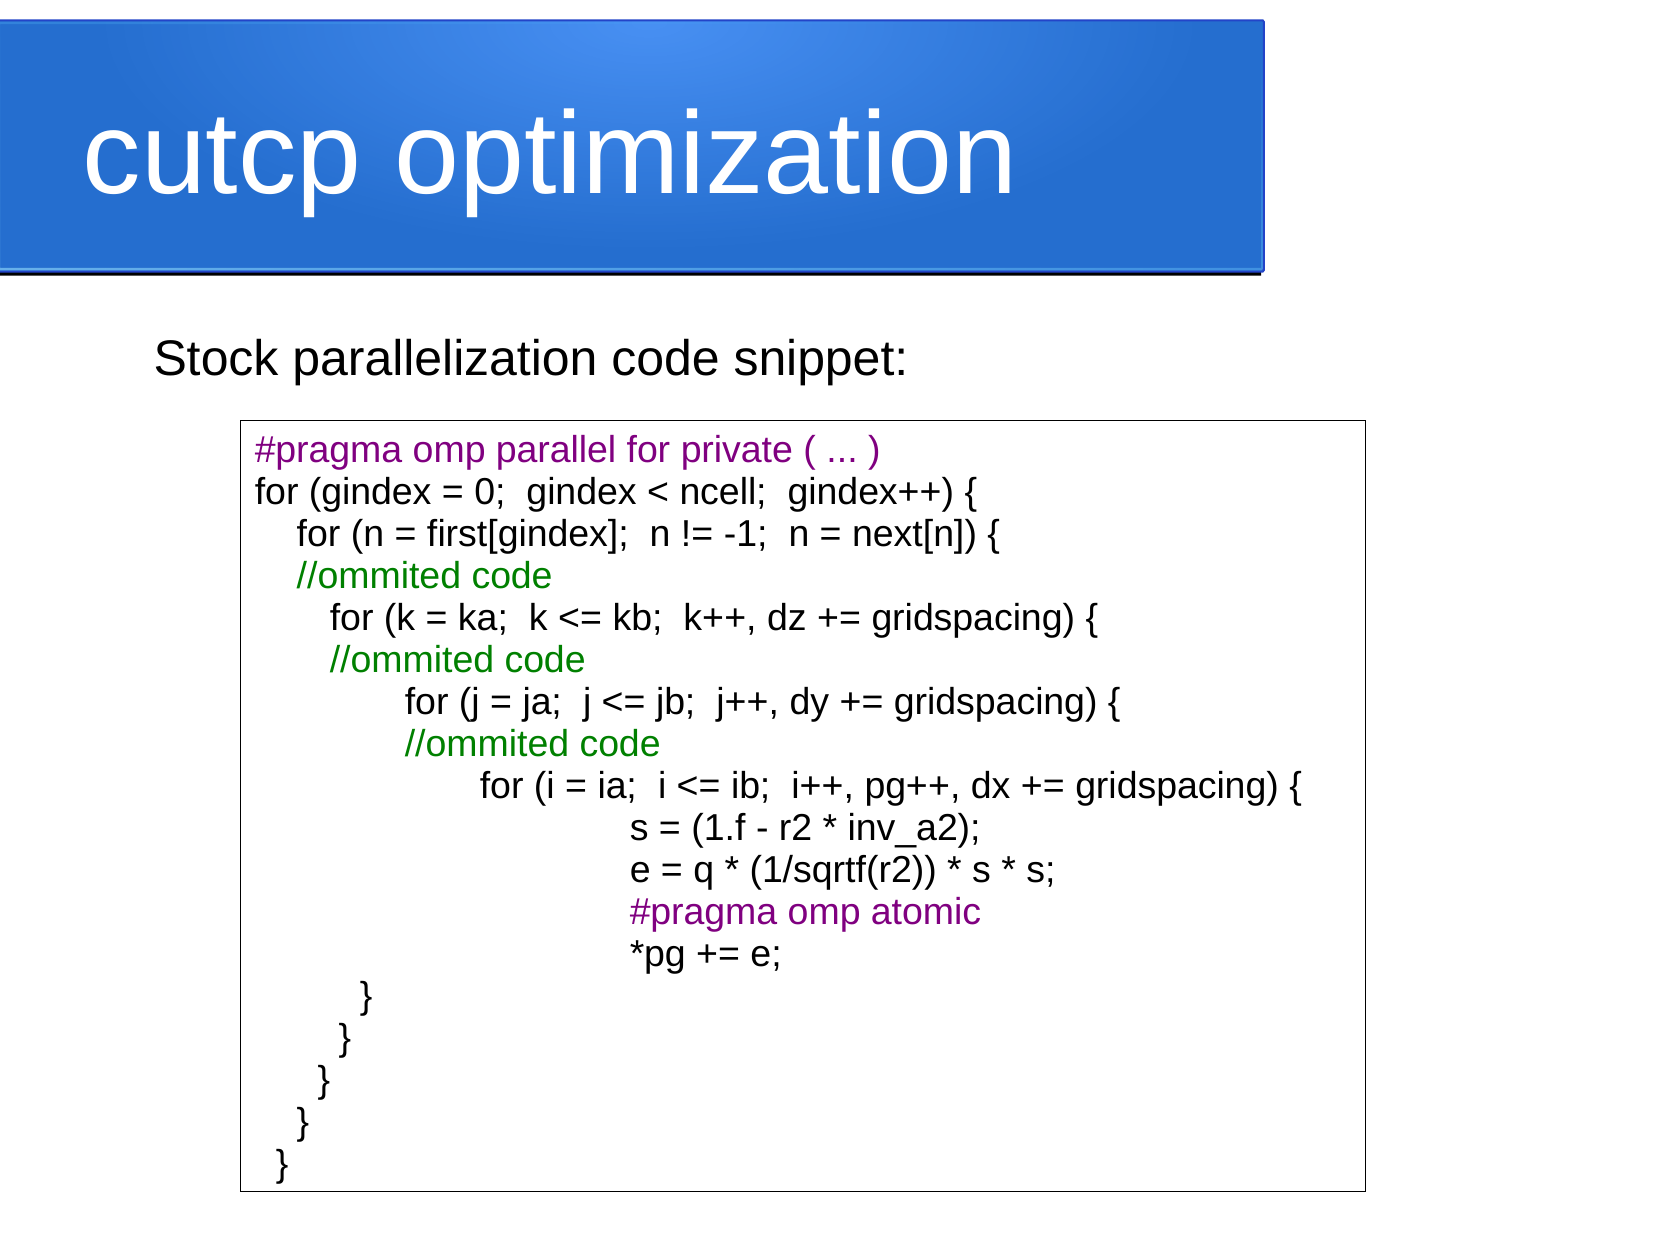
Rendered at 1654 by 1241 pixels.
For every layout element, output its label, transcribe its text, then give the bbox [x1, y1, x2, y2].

title cutcp optimization [82, 49, 1250, 257]
text_box #pragma omp parallel for private ( ... ) for (gindex = 0; gindex < ncell; gindex++) { for (n = first[gindex]; n != -1; n = next[n]) { //ommited code for (k = ka; k <= kb; k++, dz += gridspacing) { //ommited code for (j = ja; j <= jb; j++, dy += gridspacing) { //ommited code for (i = ia; i <= ib; i++, pg++, dx += gridspacing) { s = (1.f - r2 * inv_a2); e = q * (1/sqrtf(r2)) * s * s; #pragma omp atomic *pg += e; } } } } } [240, 420, 1366, 1192]
list Stock parallelization code snippet: [82, 330, 1538, 1050]
